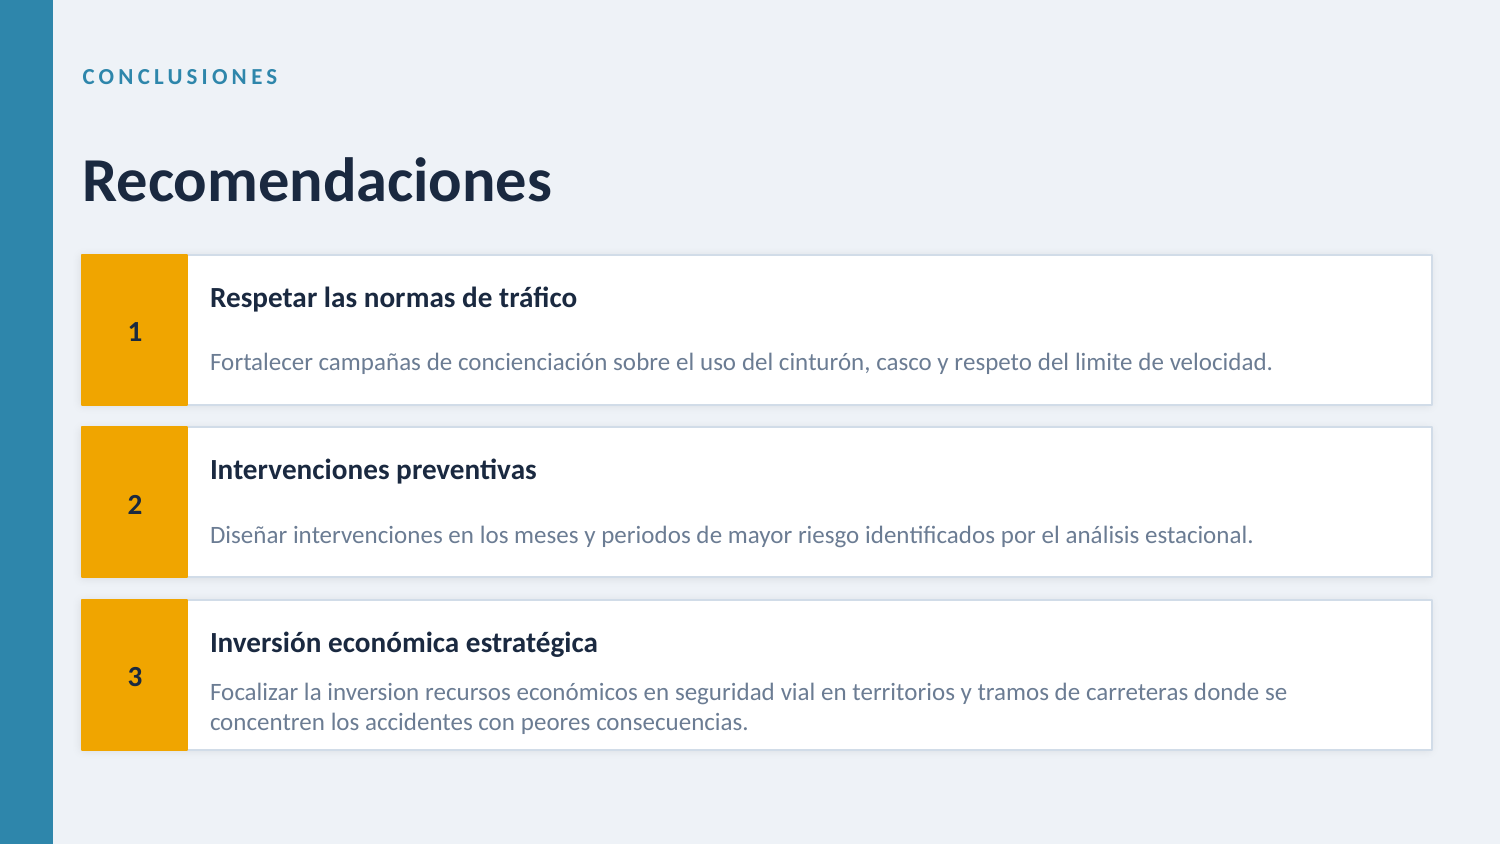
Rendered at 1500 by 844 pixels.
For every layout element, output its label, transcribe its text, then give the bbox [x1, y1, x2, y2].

text_box Recomendaciones [82, 116, 1433, 237]
text_box Inversión económica estratégica [209, 611, 1395, 669]
text_box CONCLUSIONES [82, 41, 1433, 110]
text_box 2 [82, 427, 188, 578]
text_box Respetar las normas de tráfico [209, 266, 1395, 324]
text_box 1 [82, 254, 188, 405]
text_box [188, 599, 1433, 750]
text_box [188, 427, 1433, 578]
text_box Focalizar la inversion recursos económicos en seguridad vial en territorios y tramos de carreteras donde se concentren los accidentes con peores consecuencias. [209, 671, 1395, 740]
text_box Intervenciones preventivas [209, 439, 1395, 497]
text_box [188, 254, 1433, 405]
text_box [0, 0, 53, 844]
text_box Diseñar intervenciones en los meses y periodos de mayor riesgo identificados por el análisis estacional. [209, 499, 1395, 567]
text_box Fortalecer campañas de concienciación sobre el uso del cinturón, casco y respeto del limite de velocidad. [209, 326, 1395, 395]
text_box 3 [82, 599, 188, 750]
